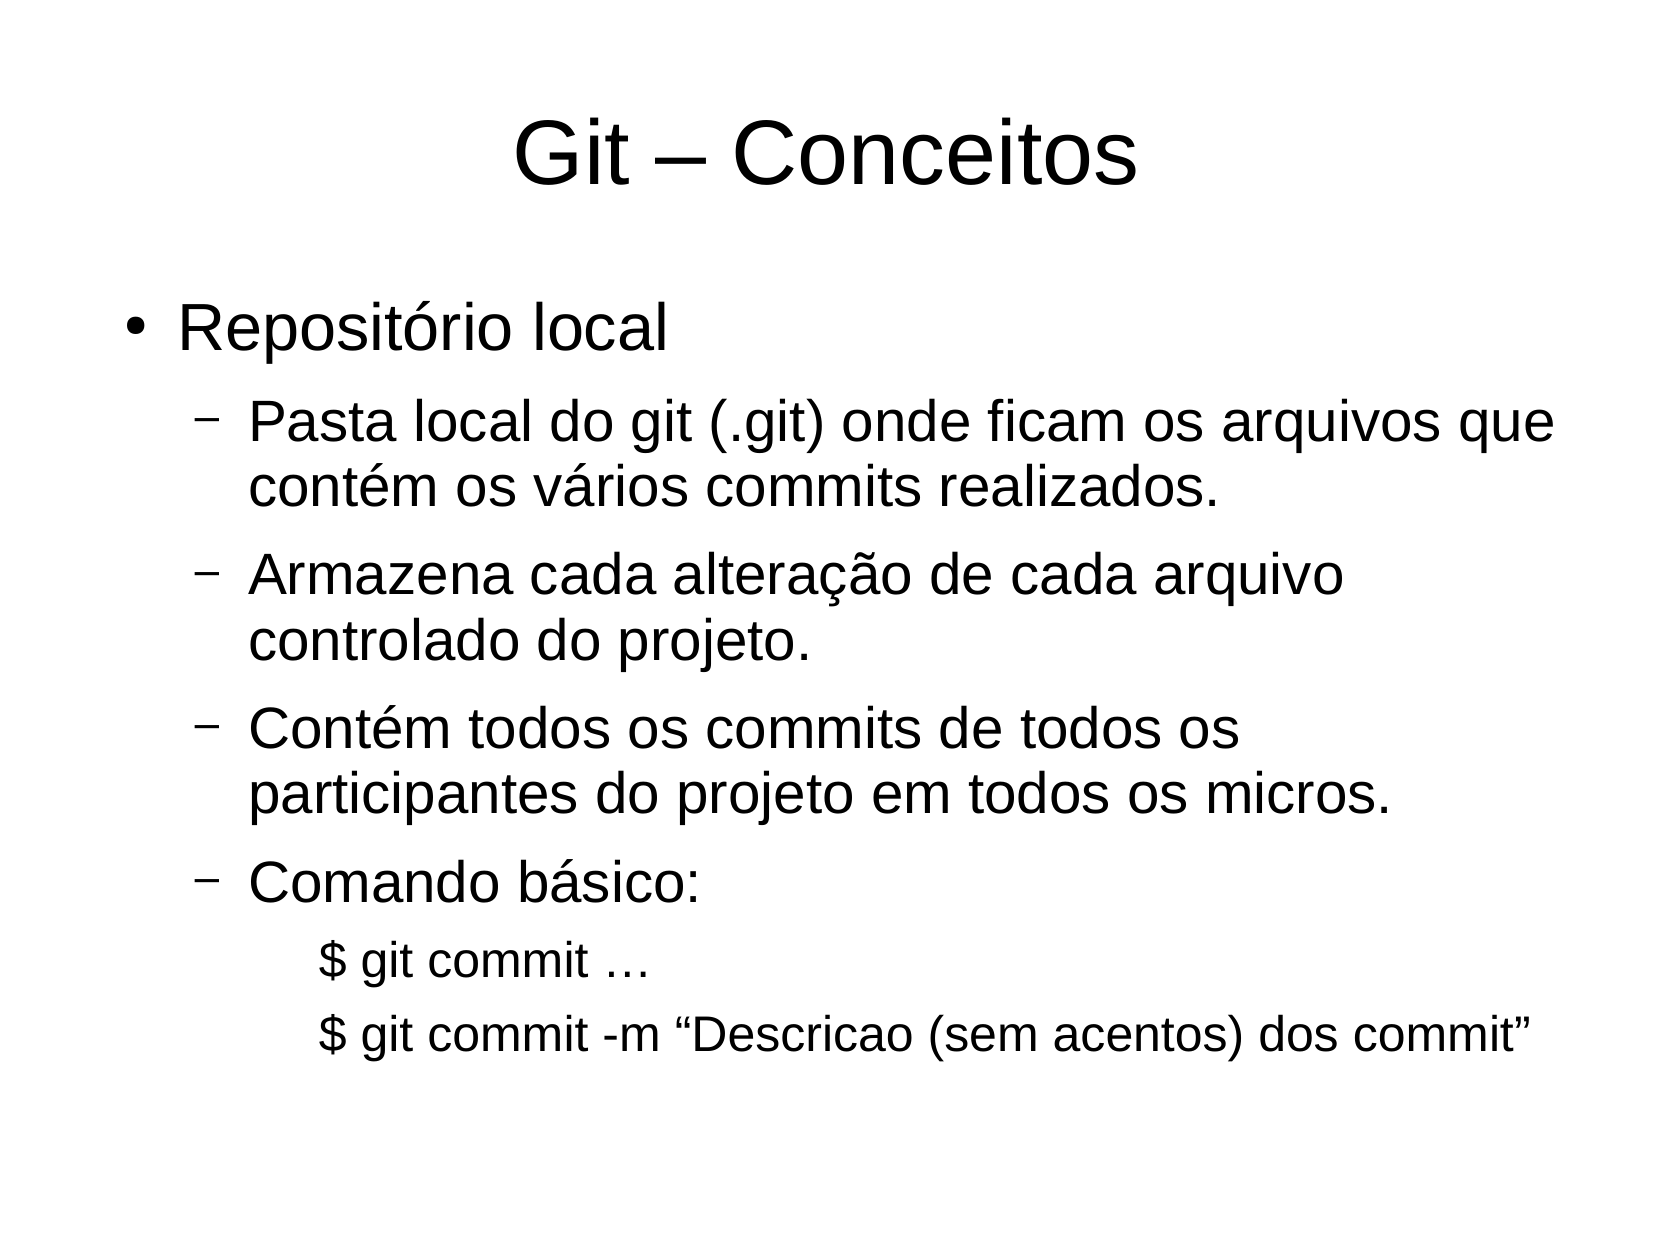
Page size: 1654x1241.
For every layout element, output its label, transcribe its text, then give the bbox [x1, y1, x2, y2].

title Git – Conceitos [82, 49, 1571, 257]
list Repositório local Pasta local do git (.git) onde ficam os arquivos que contém os vários commits realizados. Armazena cada alteração de cada arquivo controlado do projeto. Contém todos os commits de todos os participantes do projeto em todos os micros. Comando básico: $ git commit … $ git commit -m “Descricao (sem acentos) dos commit” [106, 290, 1572, 1158]
